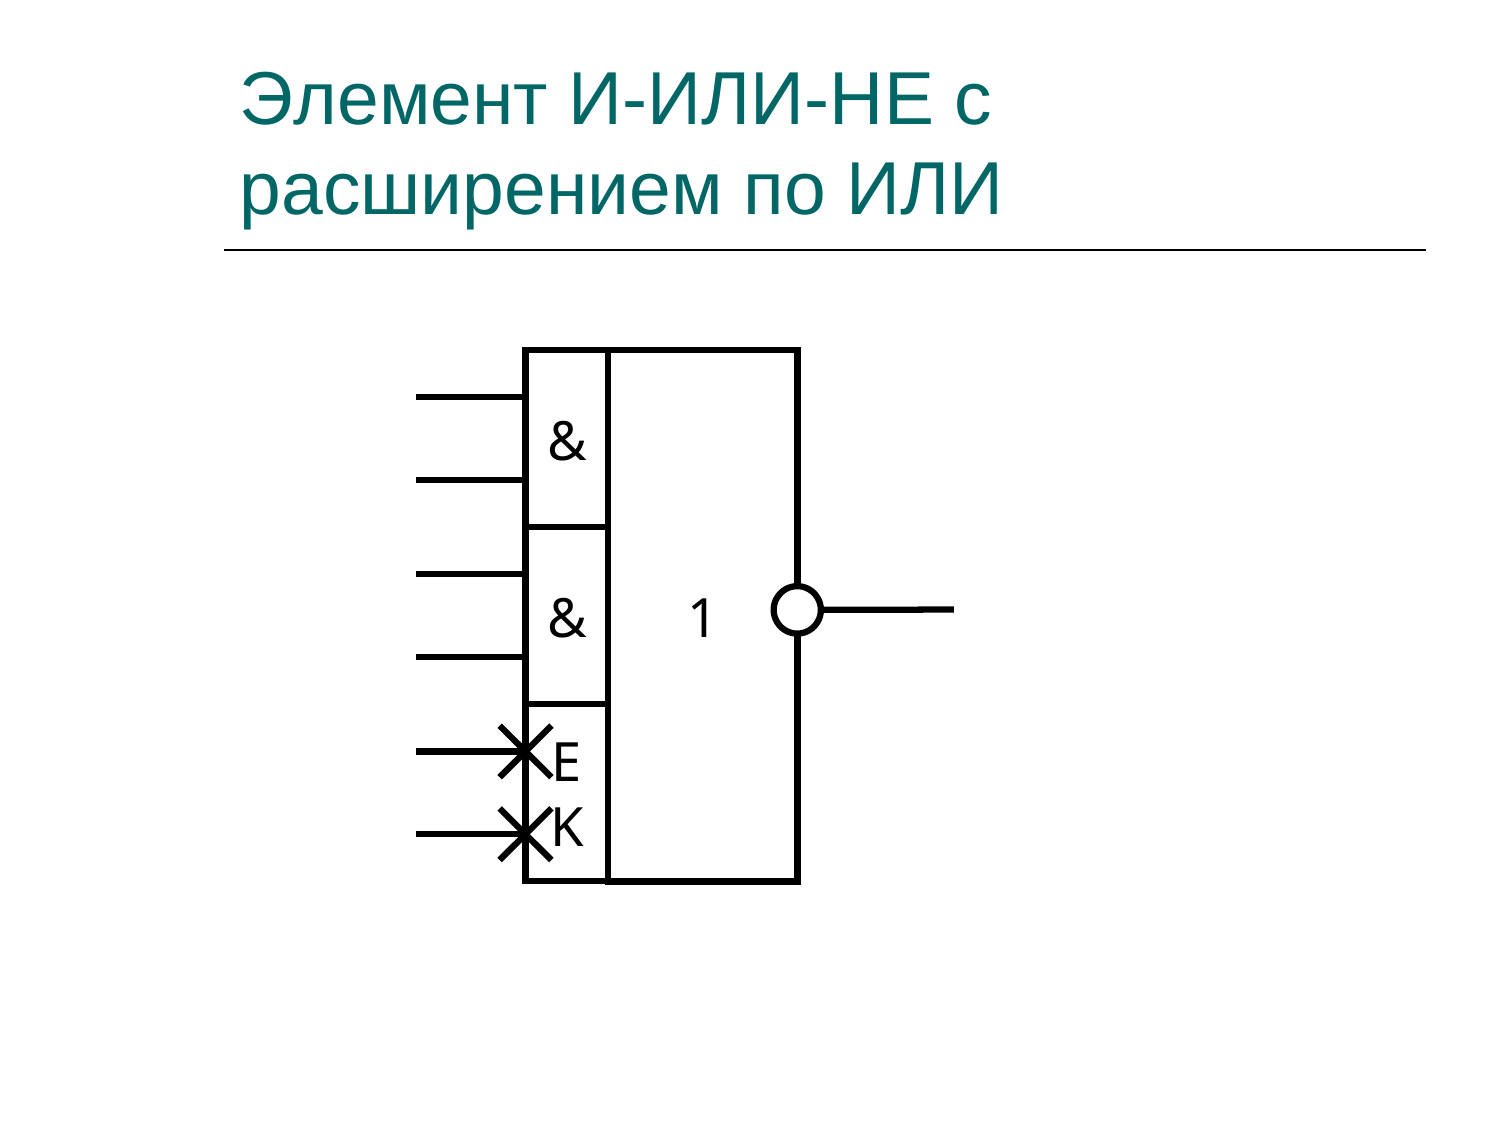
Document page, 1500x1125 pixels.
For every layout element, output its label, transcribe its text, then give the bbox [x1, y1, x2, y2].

text_box [773, 586, 821, 634]
text_box & [525, 350, 608, 527]
text_box & [525, 527, 609, 704]
title Элемент И-ИЛИ-НЕ с расширением по ИЛИ [224, 7, 1425, 237]
text_box 1 [608, 350, 798, 882]
text_box E K [525, 704, 609, 882]
